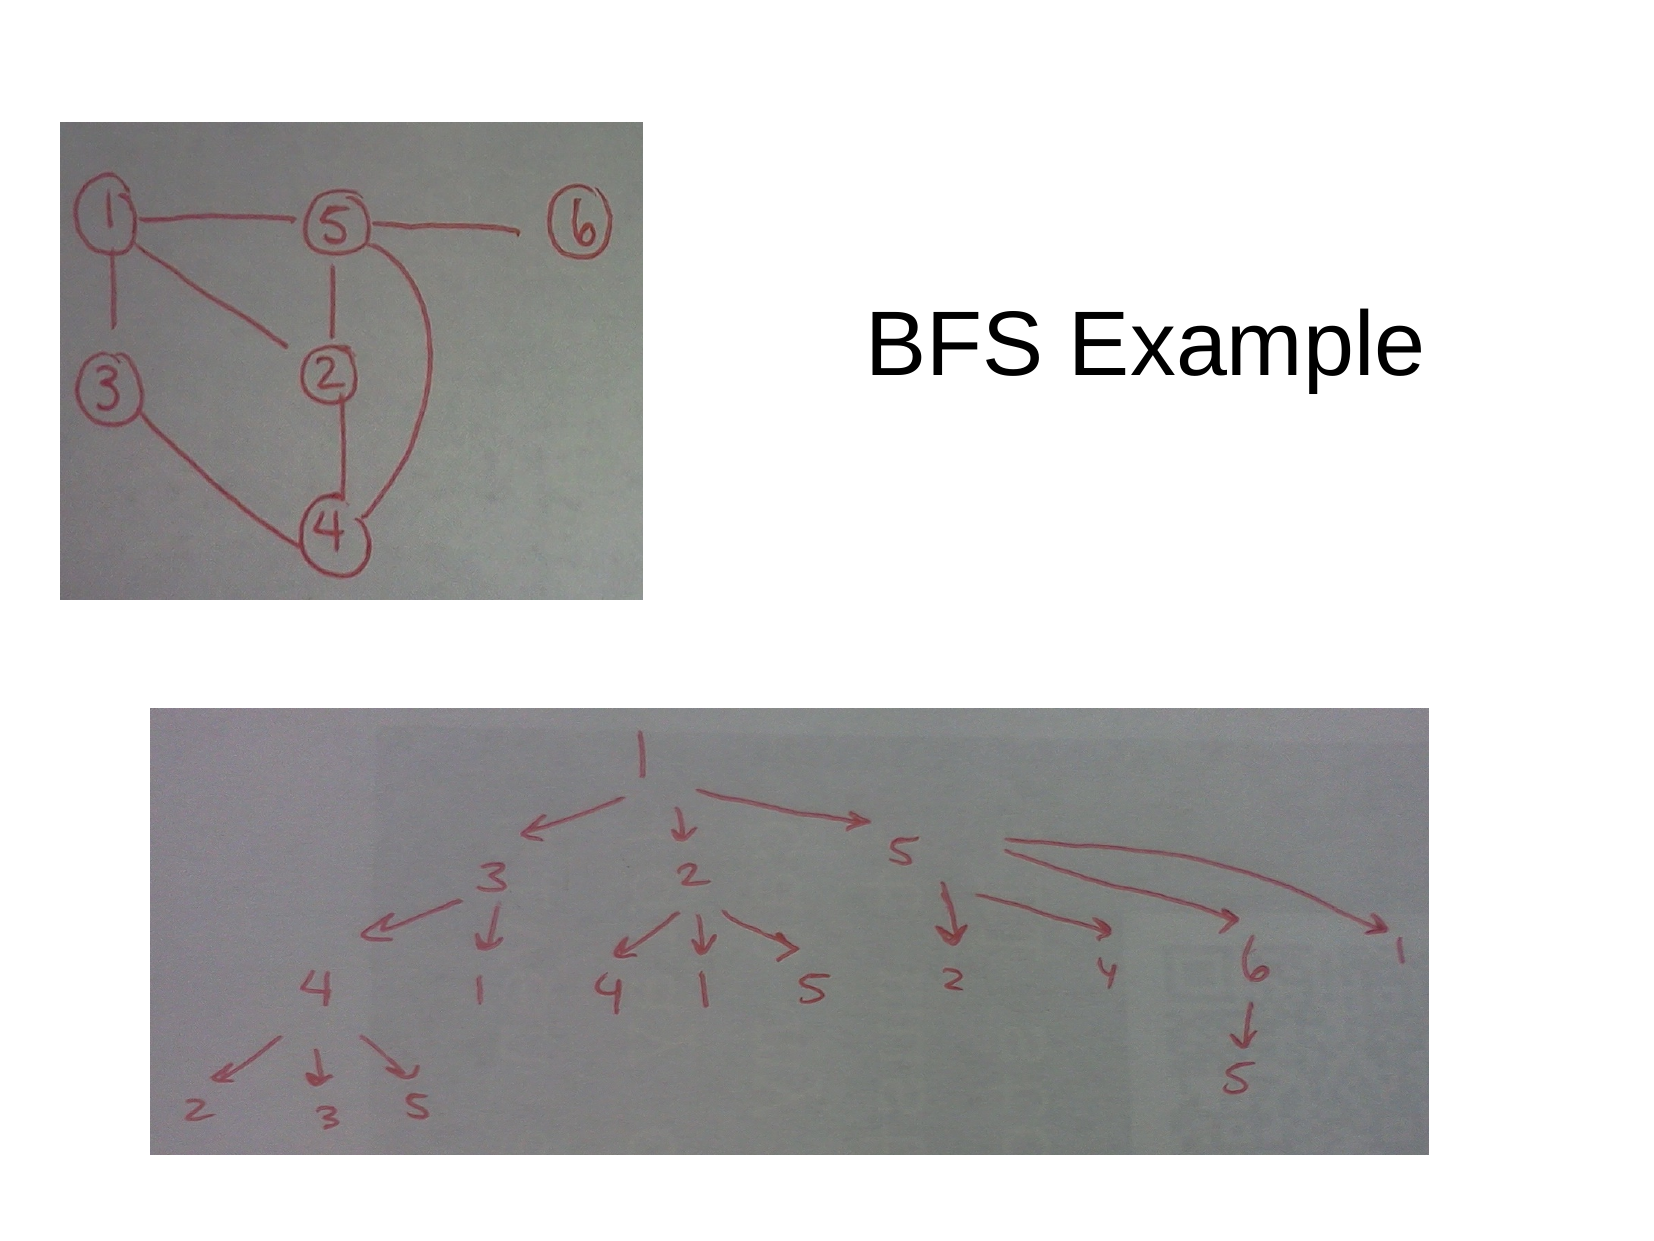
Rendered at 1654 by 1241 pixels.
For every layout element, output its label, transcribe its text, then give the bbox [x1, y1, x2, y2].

picture [150, 708, 1429, 1156]
picture [60, 122, 643, 601]
title BFS Example [643, 240, 1654, 448]
